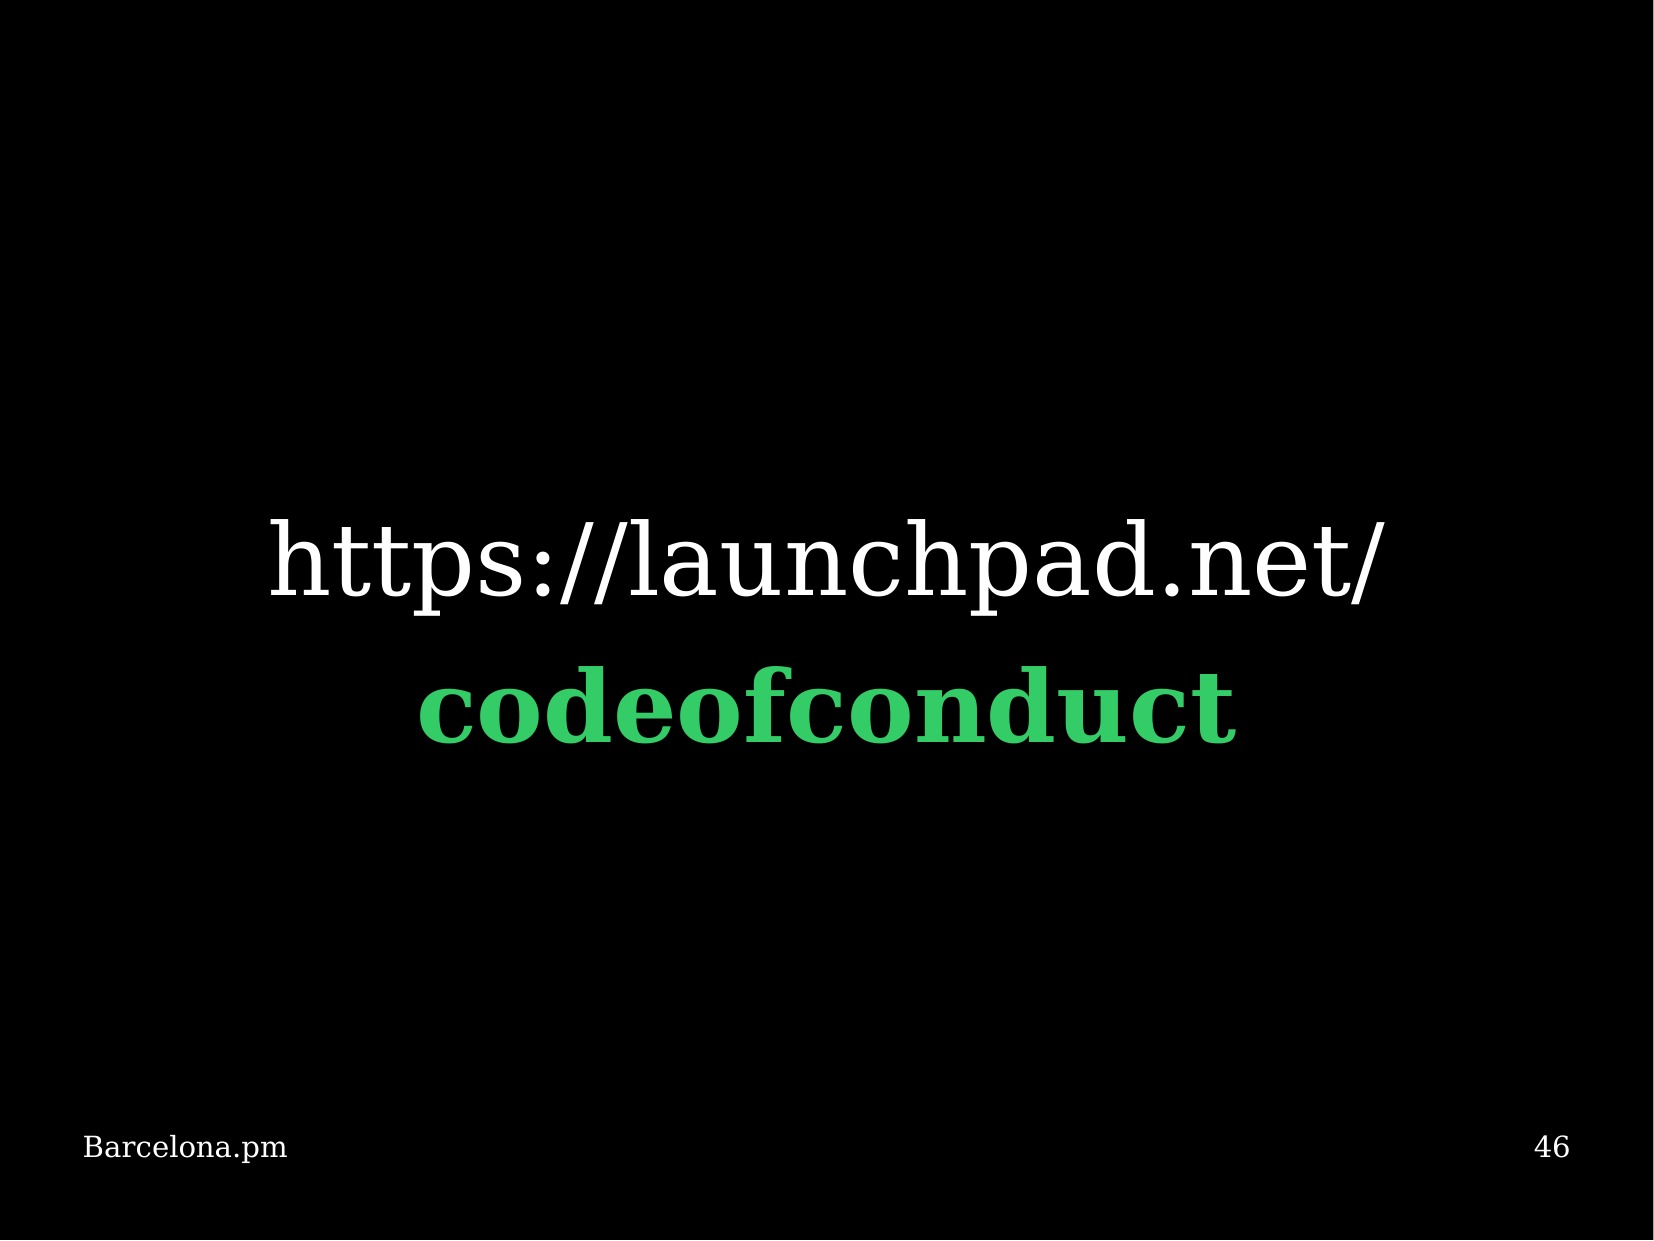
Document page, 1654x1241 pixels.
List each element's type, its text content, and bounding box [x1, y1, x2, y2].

title https://launchpad.net/ codeofconduct [82, 116, 1571, 1124]
